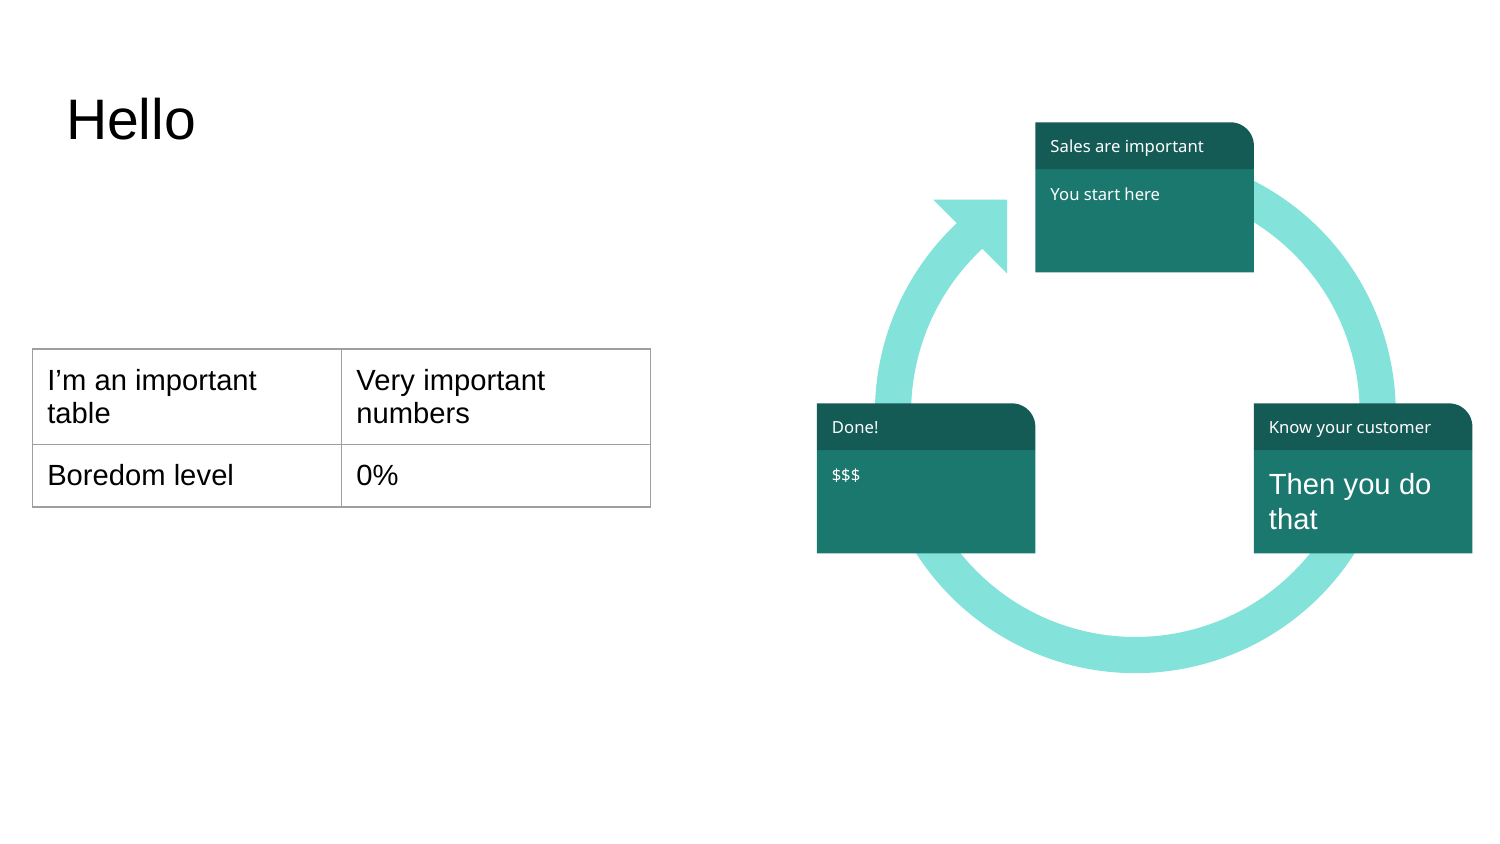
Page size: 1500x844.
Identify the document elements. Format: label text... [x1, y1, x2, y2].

text_box Done! [816, 403, 1036, 451]
table_header Very important numbers [342, 350, 650, 444]
text_box [875, 199, 1008, 403]
table_cell 0% [342, 445, 650, 506]
table_header I’m an important table [33, 350, 341, 444]
text_box Sales are important [1035, 122, 1254, 170]
text_box $$$ [816, 451, 1036, 554]
title Hello [51, 72, 249, 167]
text_box Know your customer [1253, 403, 1473, 451]
table_cell Boredom level [33, 445, 341, 506]
text_box [1254, 180, 1396, 403]
text_box Then you do that [1253, 451, 1473, 554]
text_box You start here [1035, 170, 1254, 273]
text_box [916, 554, 1355, 674]
